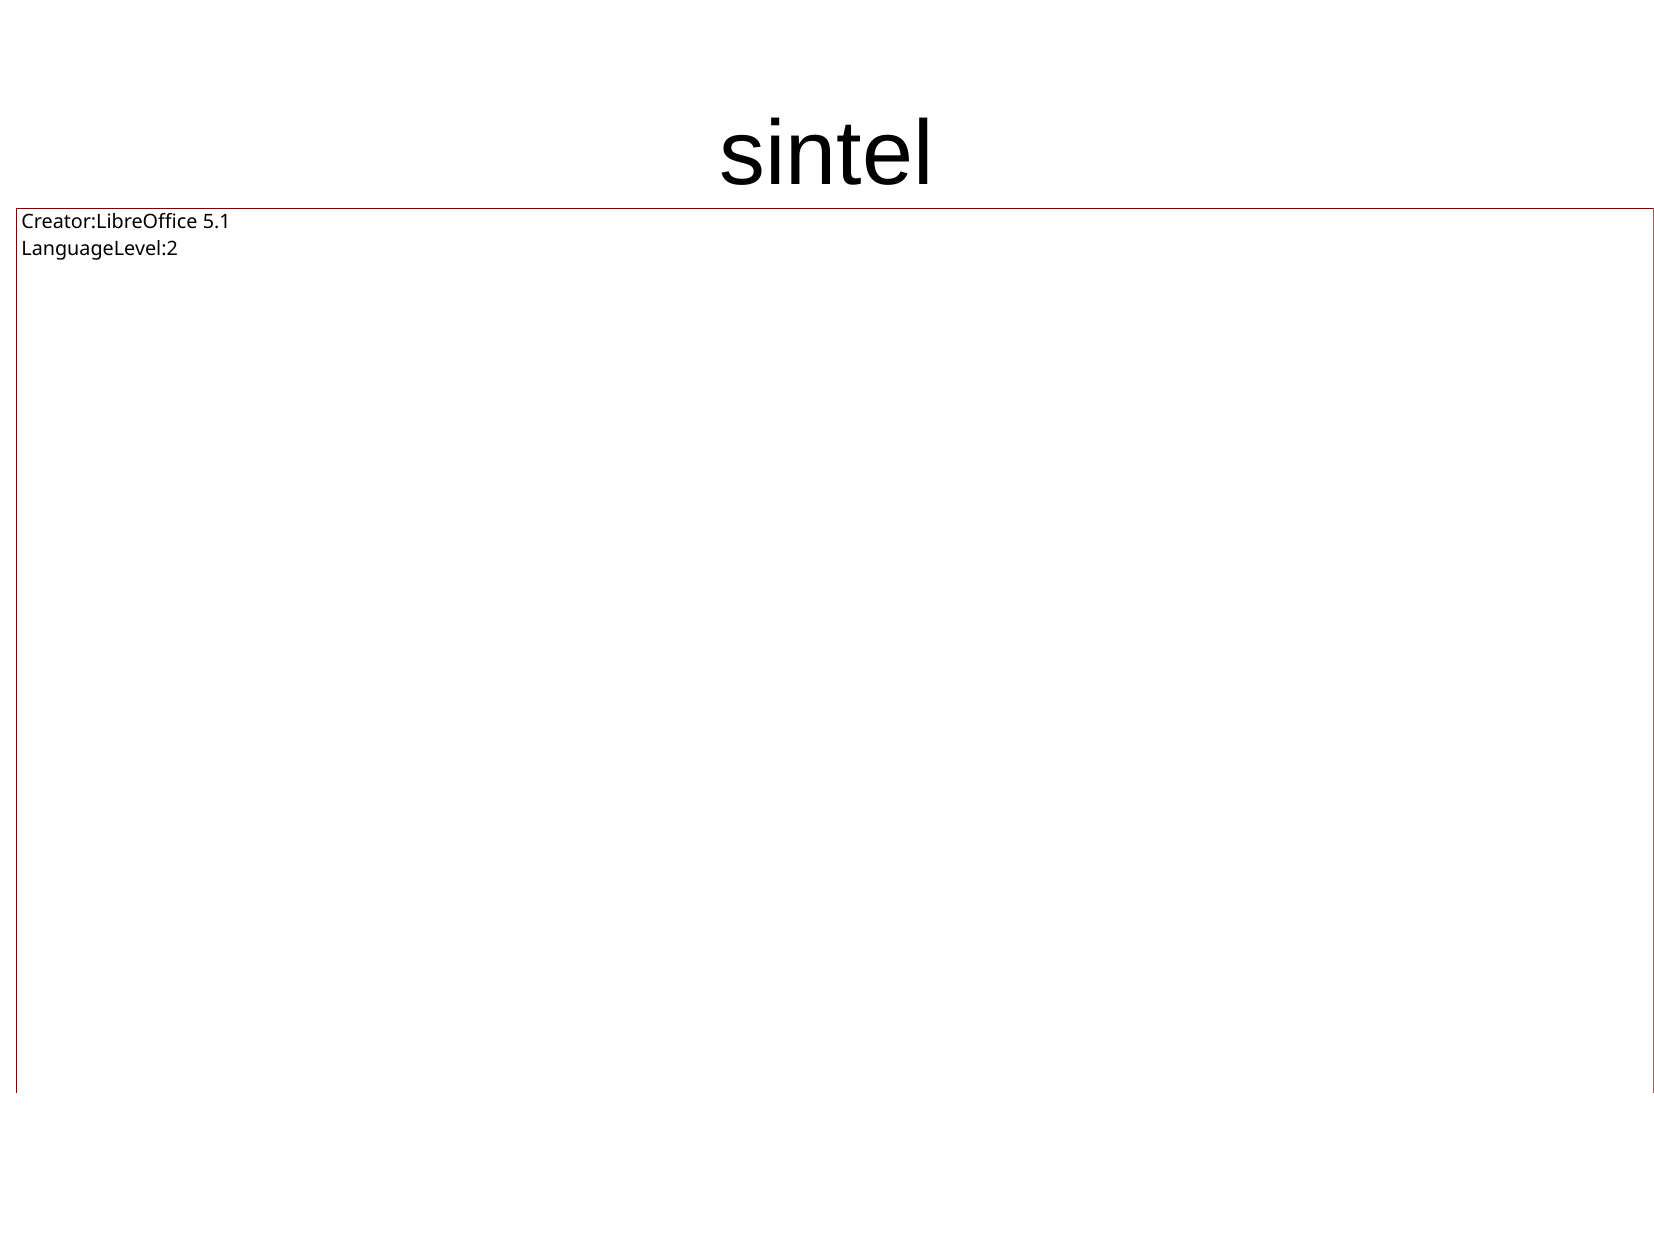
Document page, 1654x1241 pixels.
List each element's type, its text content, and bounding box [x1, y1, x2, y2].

picture [15, 206, 1654, 1093]
title sintel [82, 49, 1571, 206]
